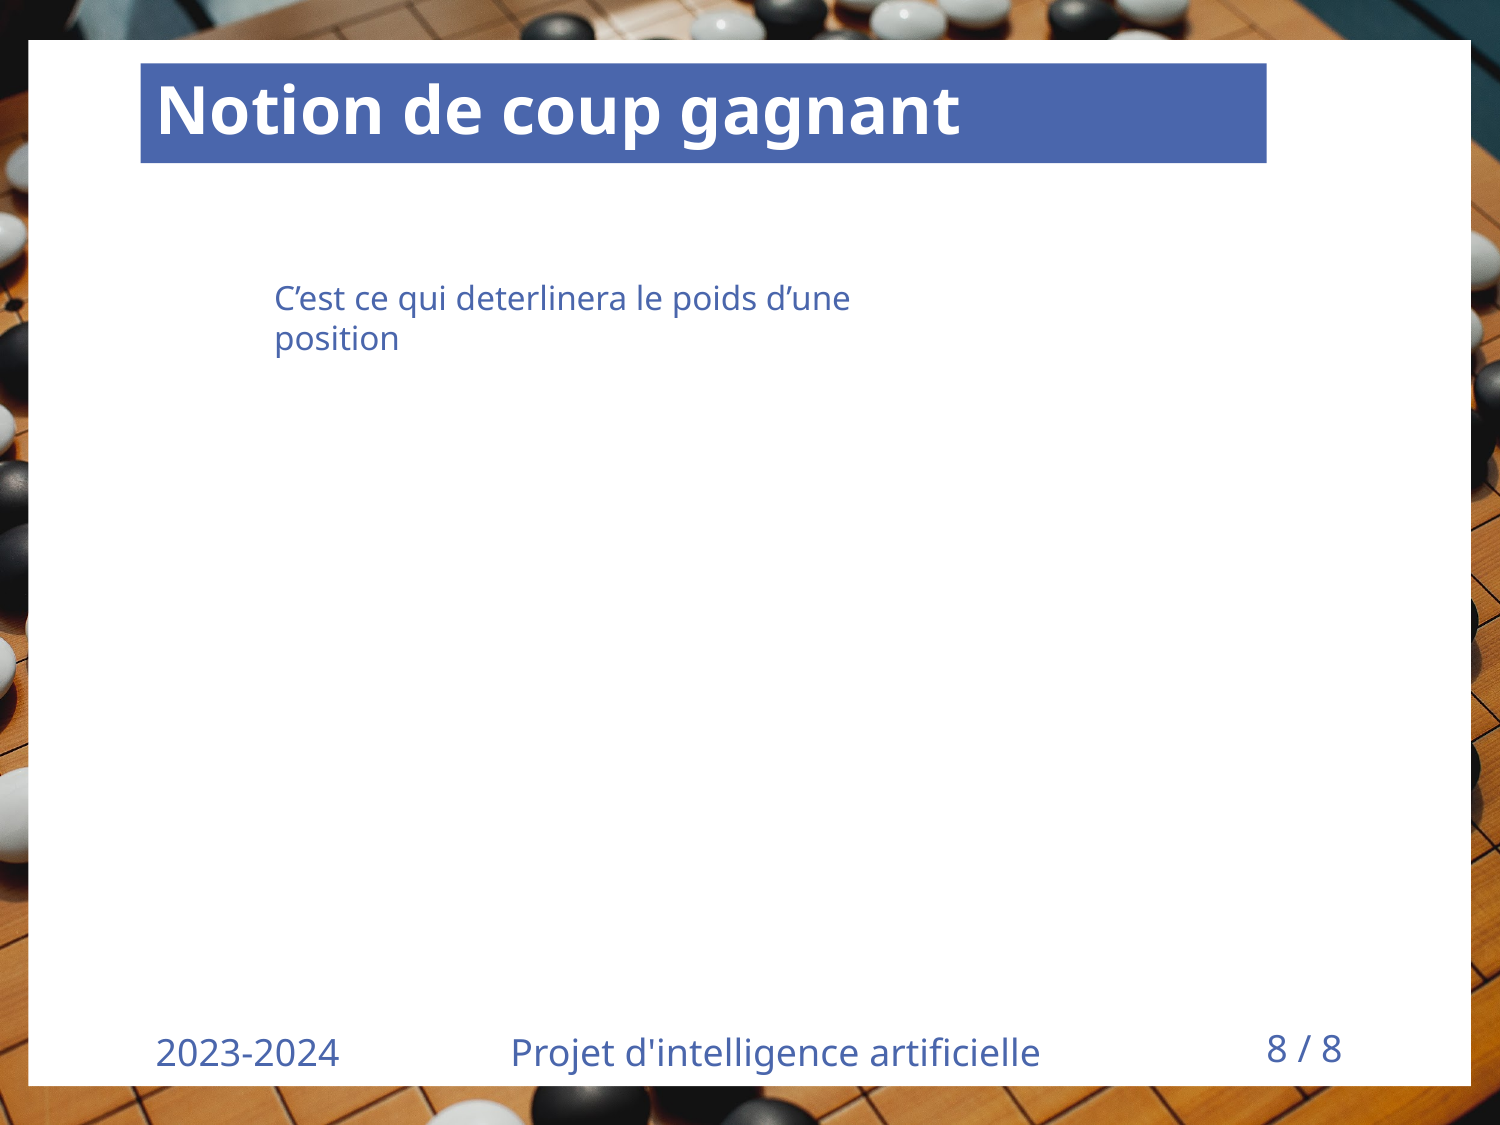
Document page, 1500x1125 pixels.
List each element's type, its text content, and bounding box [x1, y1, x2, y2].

text_box 2023-2024 [140, 1021, 428, 1081]
text_box Projet d'intelligence artificielle [485, 1021, 1067, 1081]
picture [0, 0, 1500, 1125]
title Notion de coup gagnant [140, 63, 1267, 164]
text_box C’est ce qui deterlinera le poids d’une position [259, 262, 950, 604]
text_box <number> / 8 [1147, 1021, 1358, 1081]
